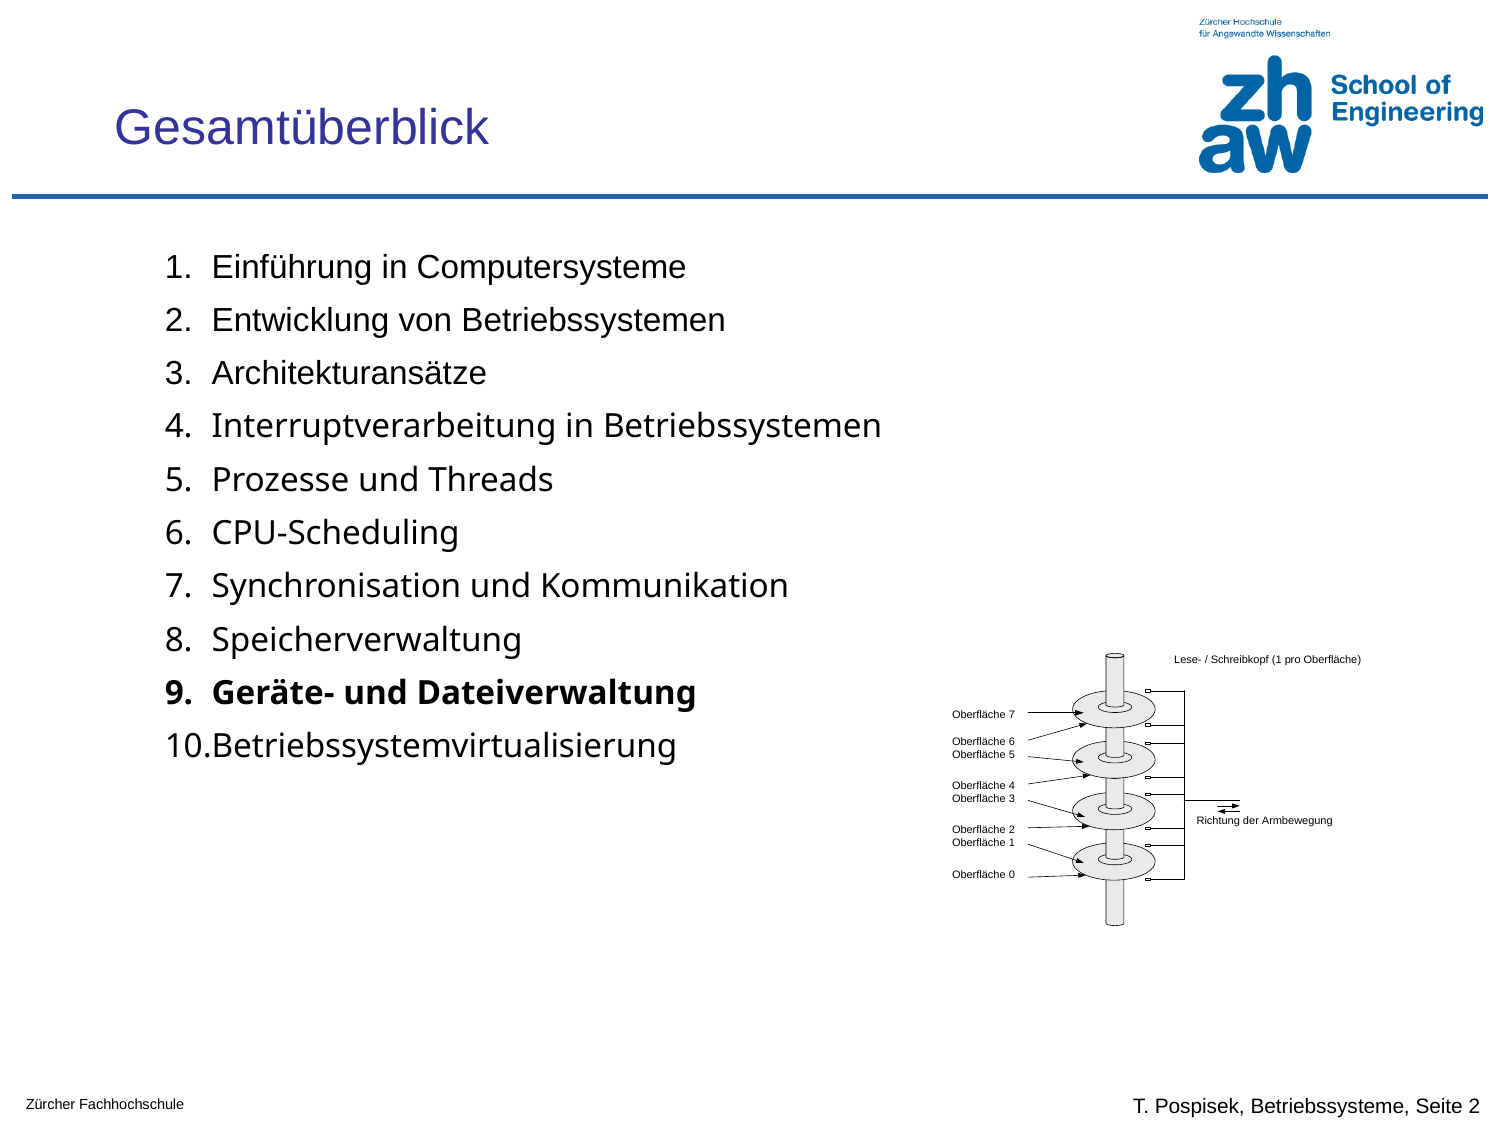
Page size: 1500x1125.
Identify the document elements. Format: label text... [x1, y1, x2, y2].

text_box Einführung in Computersysteme Entwicklung von Betriebssystemen Architekturansätze Interruptverarbeitung in Betriebssystemen Prozesse und Threads CPU-Scheduling Synchronisation und Kommunikation Speicherverwaltung Geräte- und Dateiverwaltung Betriebssystemvirtualisierung [149, 237, 1363, 1013]
title Gesamtüberblick [99, 50, 1379, 163]
picture [937, 650, 1375, 944]
picture [1199, 19, 1483, 173]
